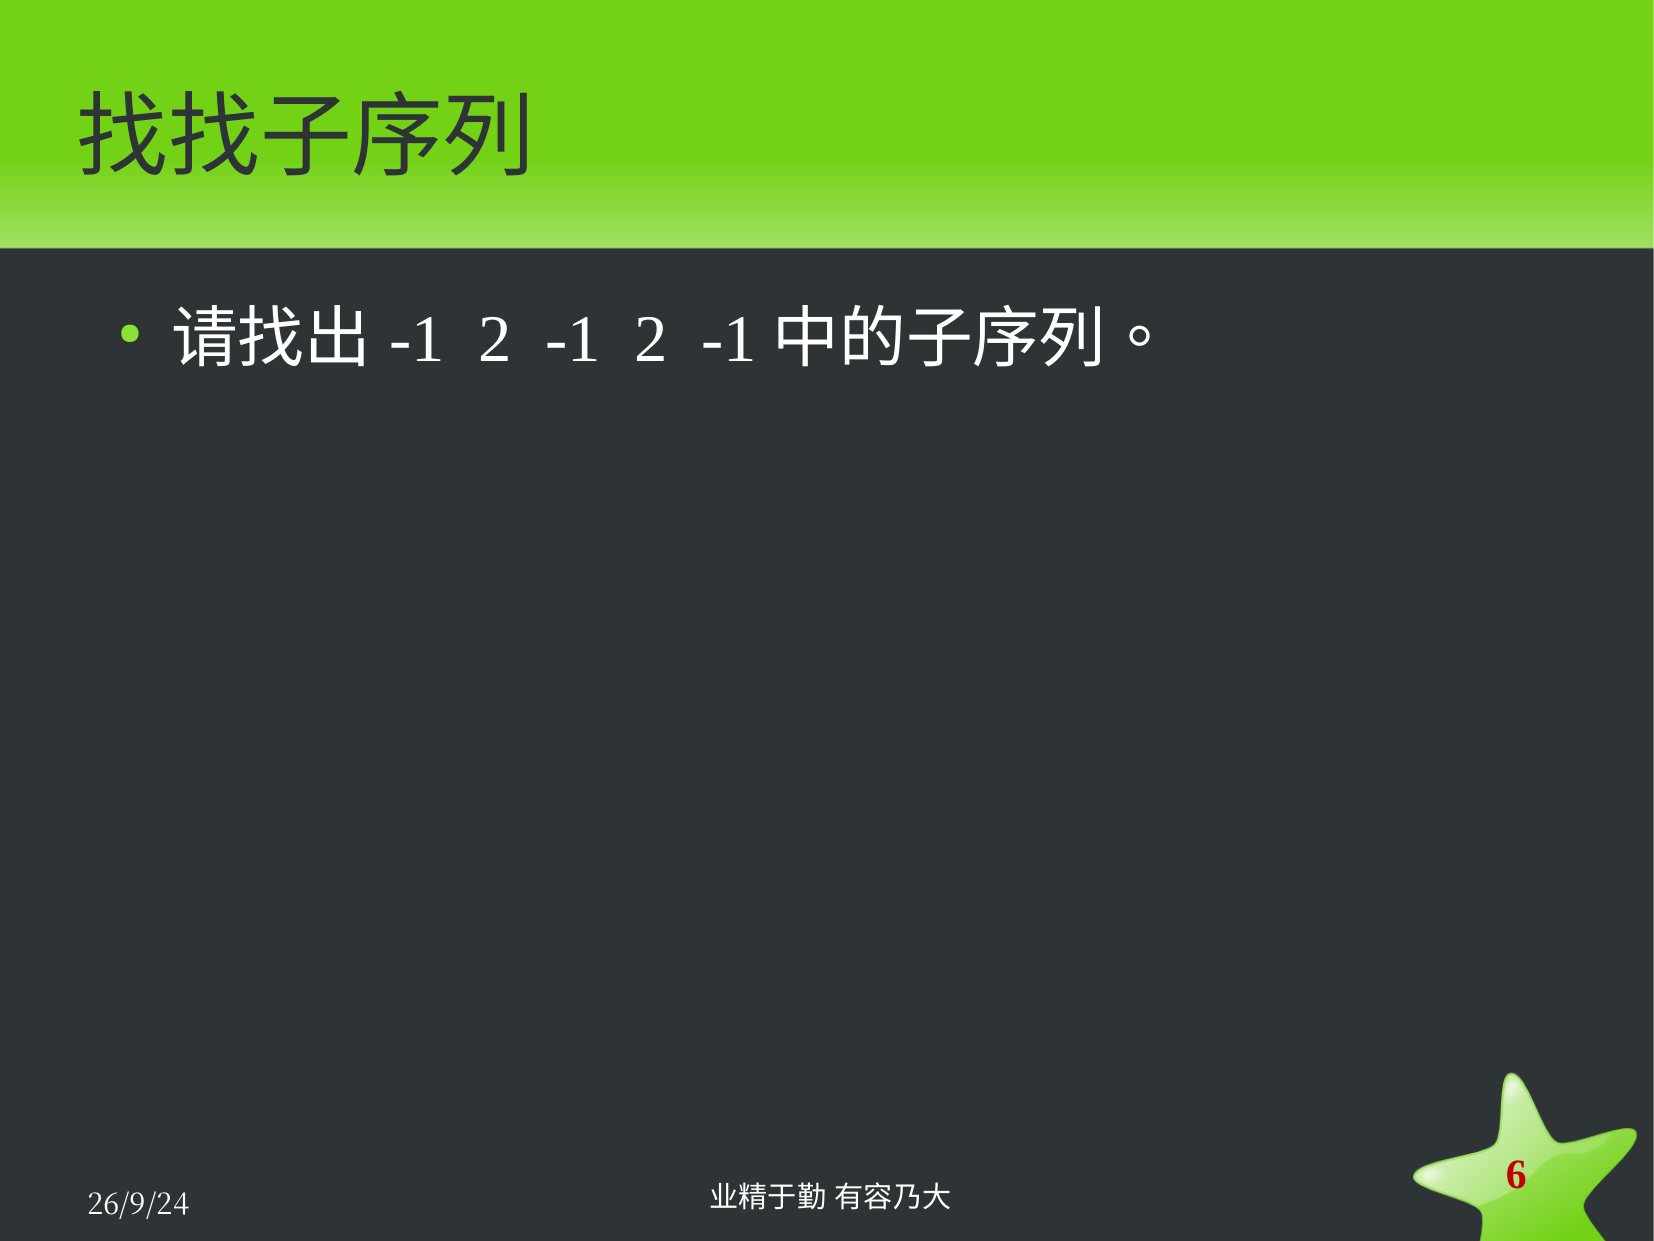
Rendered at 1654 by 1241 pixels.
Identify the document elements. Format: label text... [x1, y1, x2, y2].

title 找找子序列 [76, 29, 1565, 237]
picture [0, 0, 1654, 1241]
list 请找出-1 2 -1 2 -1中的子序列。 [82, 290, 1571, 1109]
